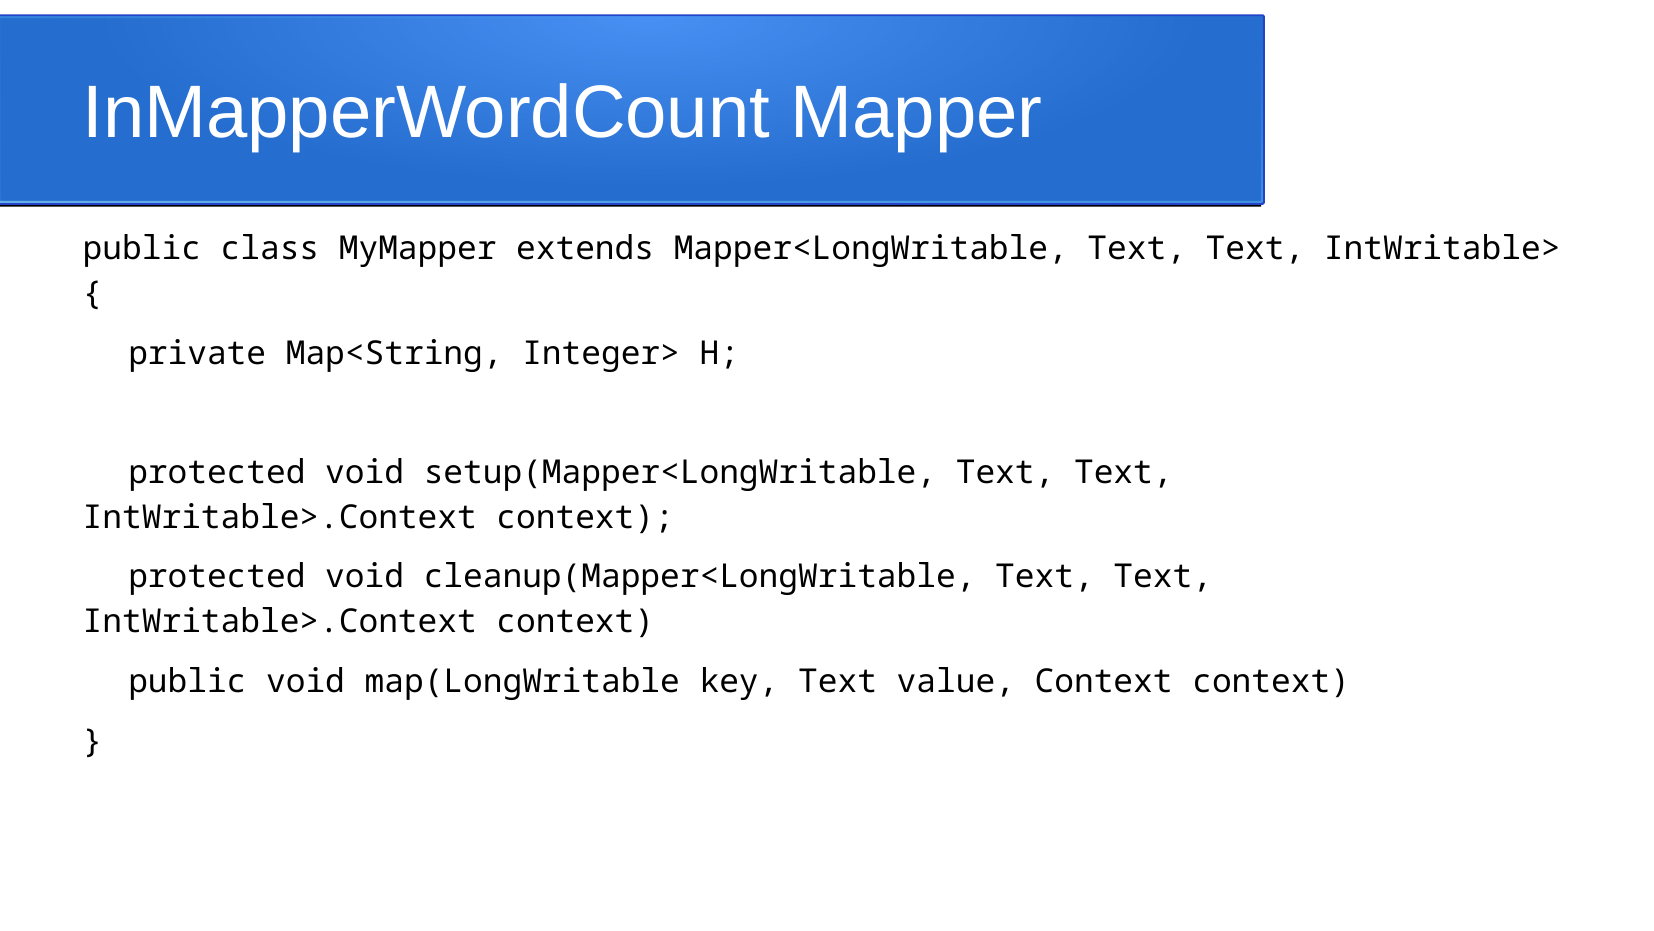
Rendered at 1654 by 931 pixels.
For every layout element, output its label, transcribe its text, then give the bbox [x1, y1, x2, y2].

list public class MyMapper extends Mapper<LongWritable, Text, Text, IntWritable> { private Map<String, Integer> H; protected void setup(Mapper<LongWritable, Text, Text, IntWritable>.Context context); protected void cleanup(Mapper<LongWritable, Text, Text, IntWritable>.Context context) public void map(LongWritable key, Text value, Context context) } [82, 224, 1571, 764]
title InMapperWordCount Mapper [82, 35, 1235, 189]
